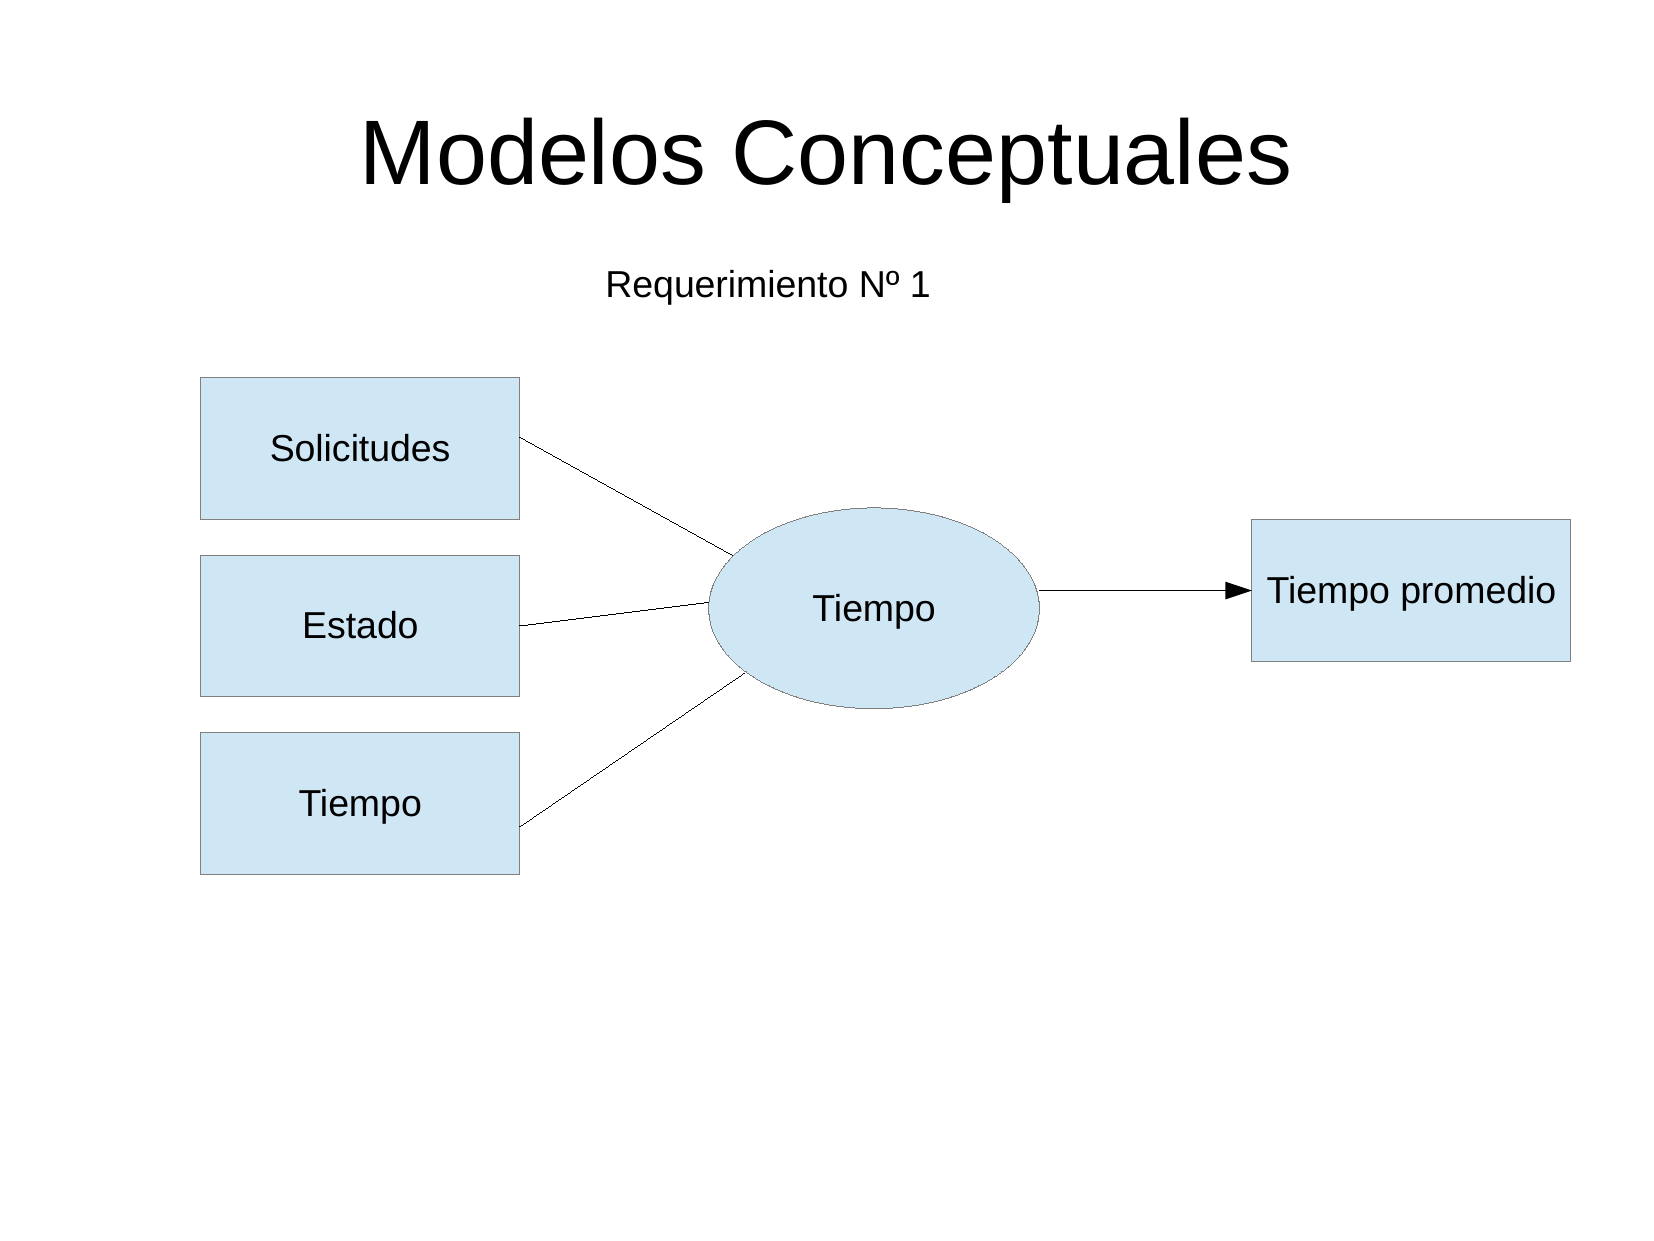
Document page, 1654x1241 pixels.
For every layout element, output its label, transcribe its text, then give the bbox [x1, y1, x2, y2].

text_box Tiempo [708, 507, 1040, 709]
text_box Estado [200, 555, 520, 697]
text_box Requerimiento Nº 1 [590, 256, 947, 313]
text_box Tiempo [200, 732, 520, 875]
text_box Tiempo promedio [1251, 519, 1571, 662]
text_box Solicitudes [200, 377, 520, 520]
title Modelos Conceptuales [82, 49, 1571, 257]
